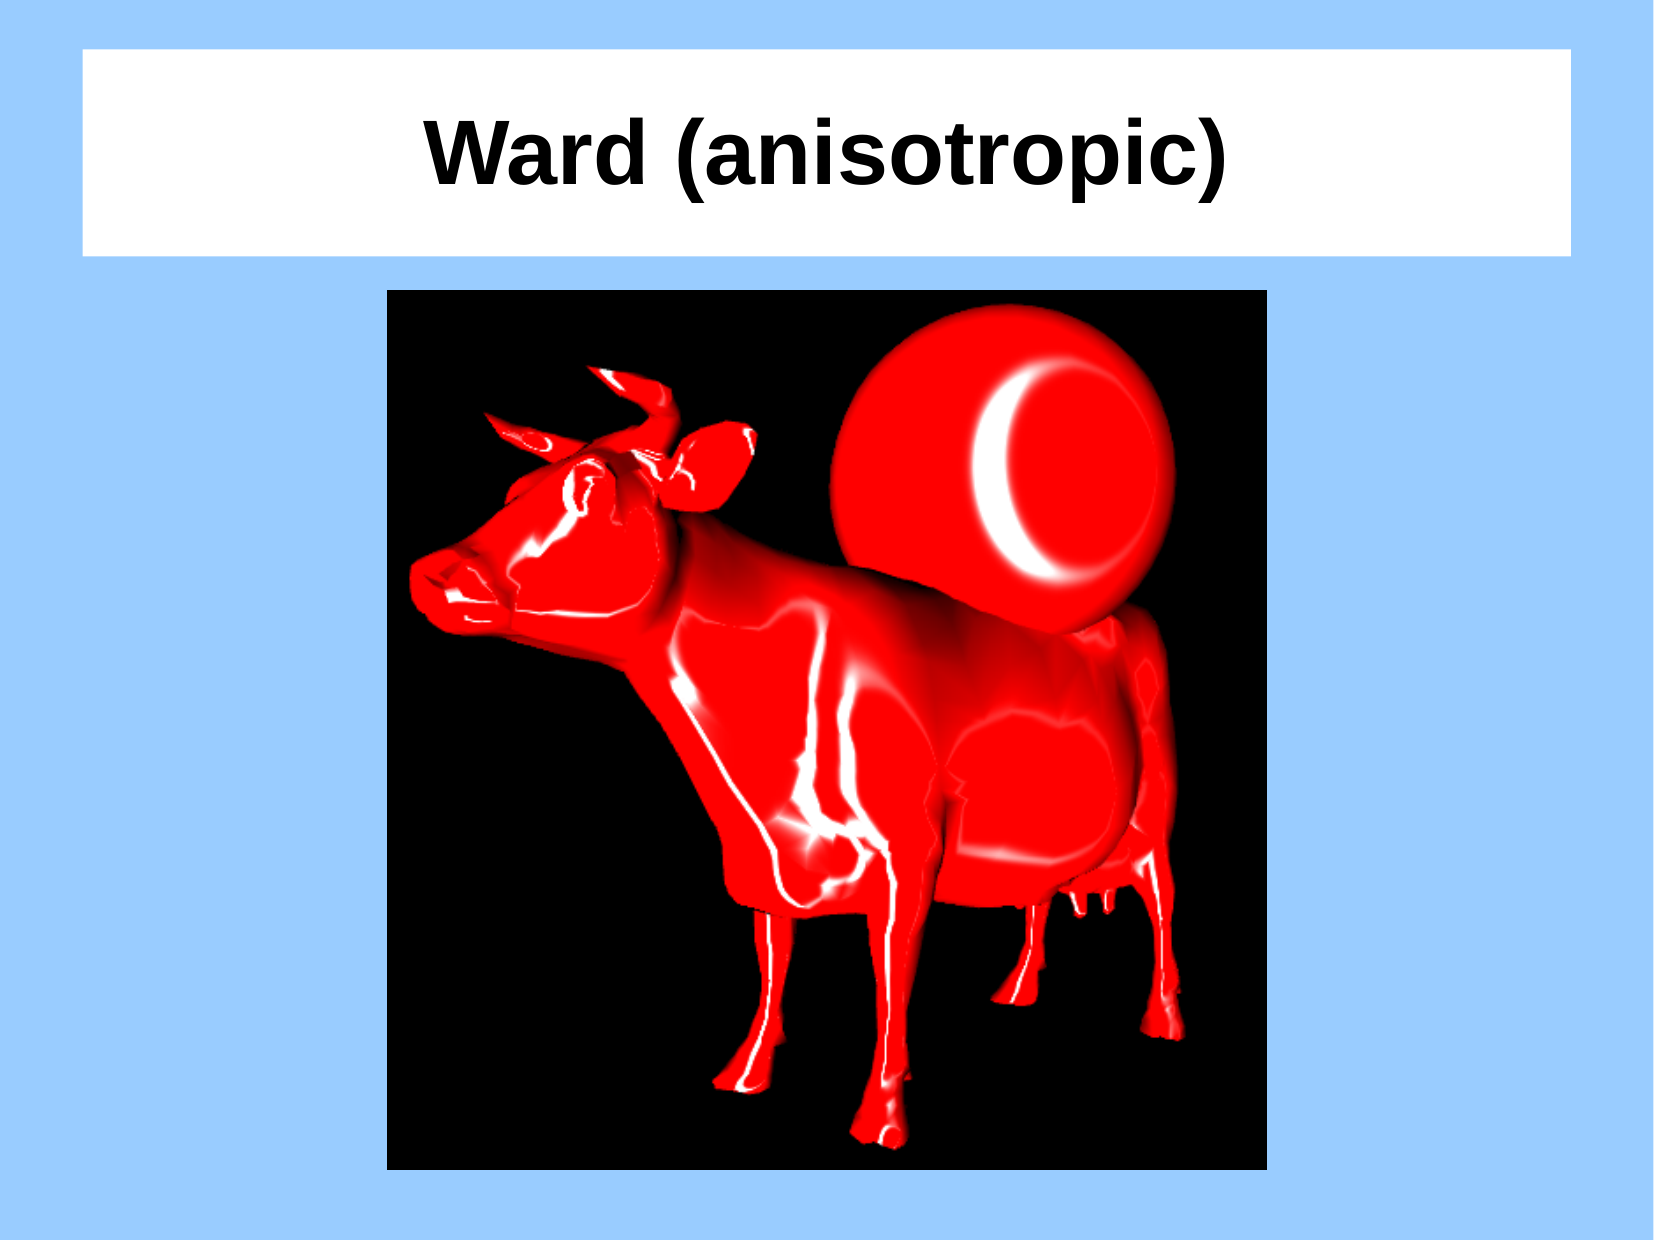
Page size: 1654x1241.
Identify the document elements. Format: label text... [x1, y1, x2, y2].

title Ward (anisotropic) [82, 49, 1571, 257]
picture [387, 290, 1267, 1170]
